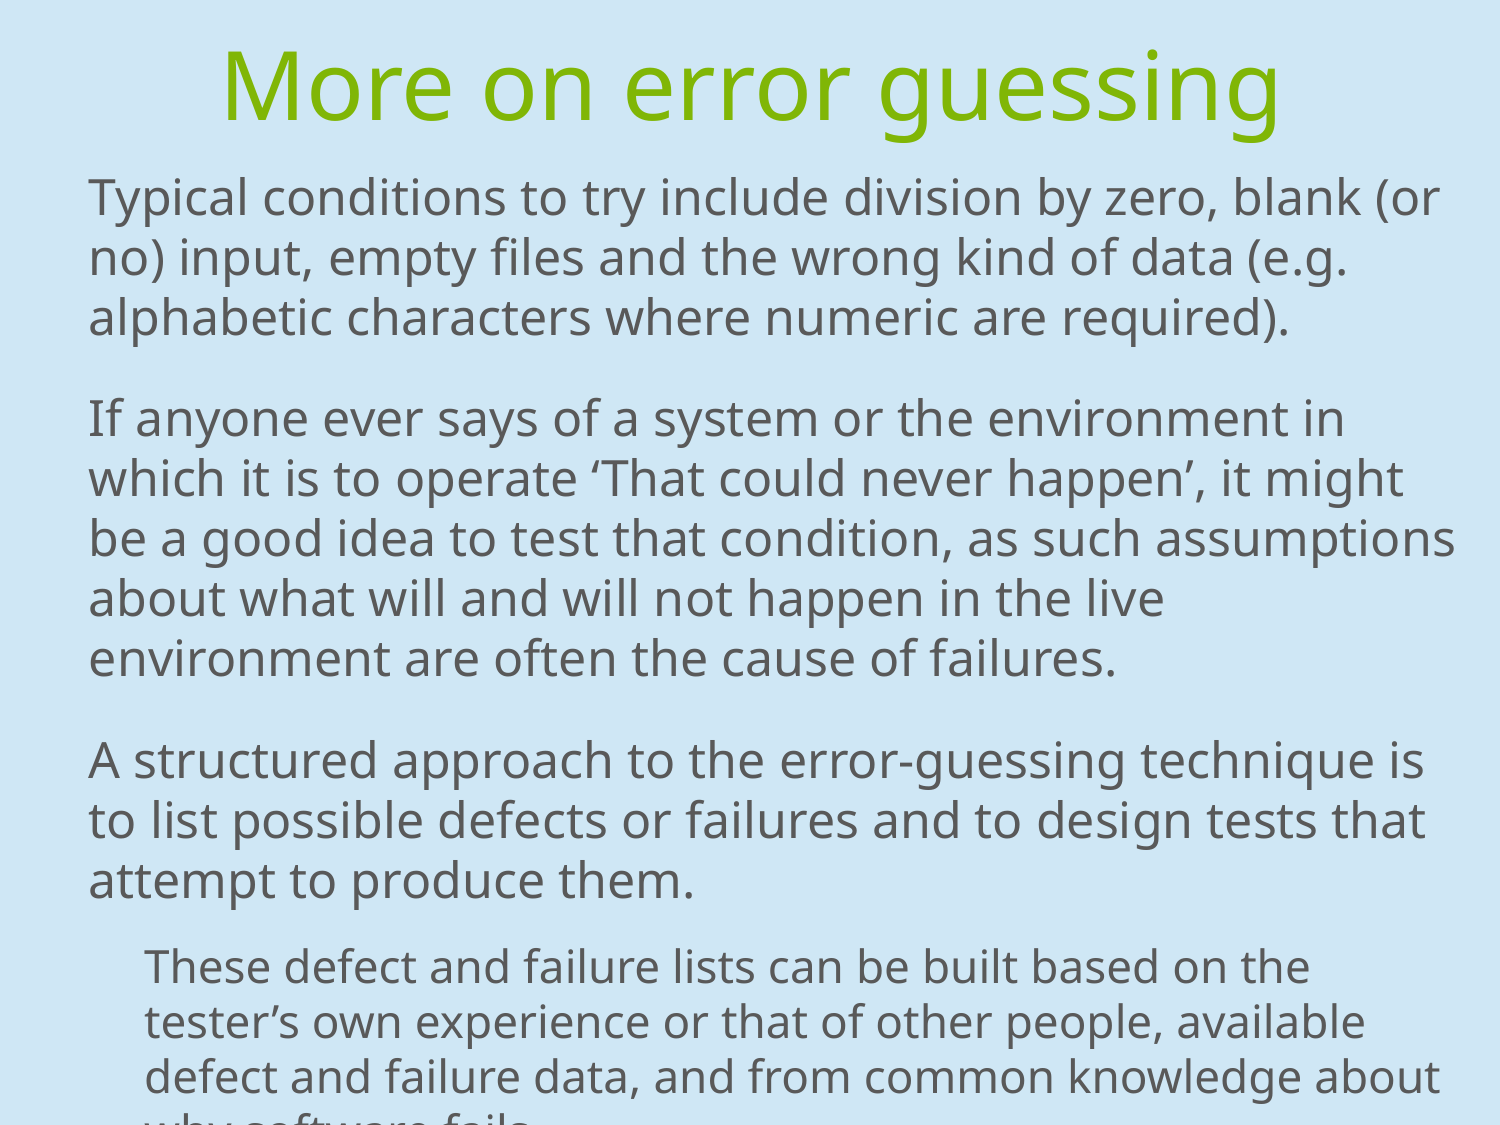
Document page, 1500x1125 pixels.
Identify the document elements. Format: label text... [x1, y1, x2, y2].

list Typical conditions to try include division by zero, blank (or no) input, empty files and the wrong kind of data (e.g. alphabetic characters where numeric are required). If anyone ever says of a system or the environment in which it is to operate ‘That could never happen’, it might be a good idea to test that condition, as such assumptions about what will and will not happen in the live environment are often the cause of failures. A structured approach to the error-guessing technique is to list possible defects or failures and to design tests that attempt to produce them. These defect and failure lists can be built based on the tester’s own experience or that of other people, available defect and failure data, and from common knowledge about why software fails. [16, 157, 1487, 1076]
title More on error guessing [16, 17, 1487, 157]
